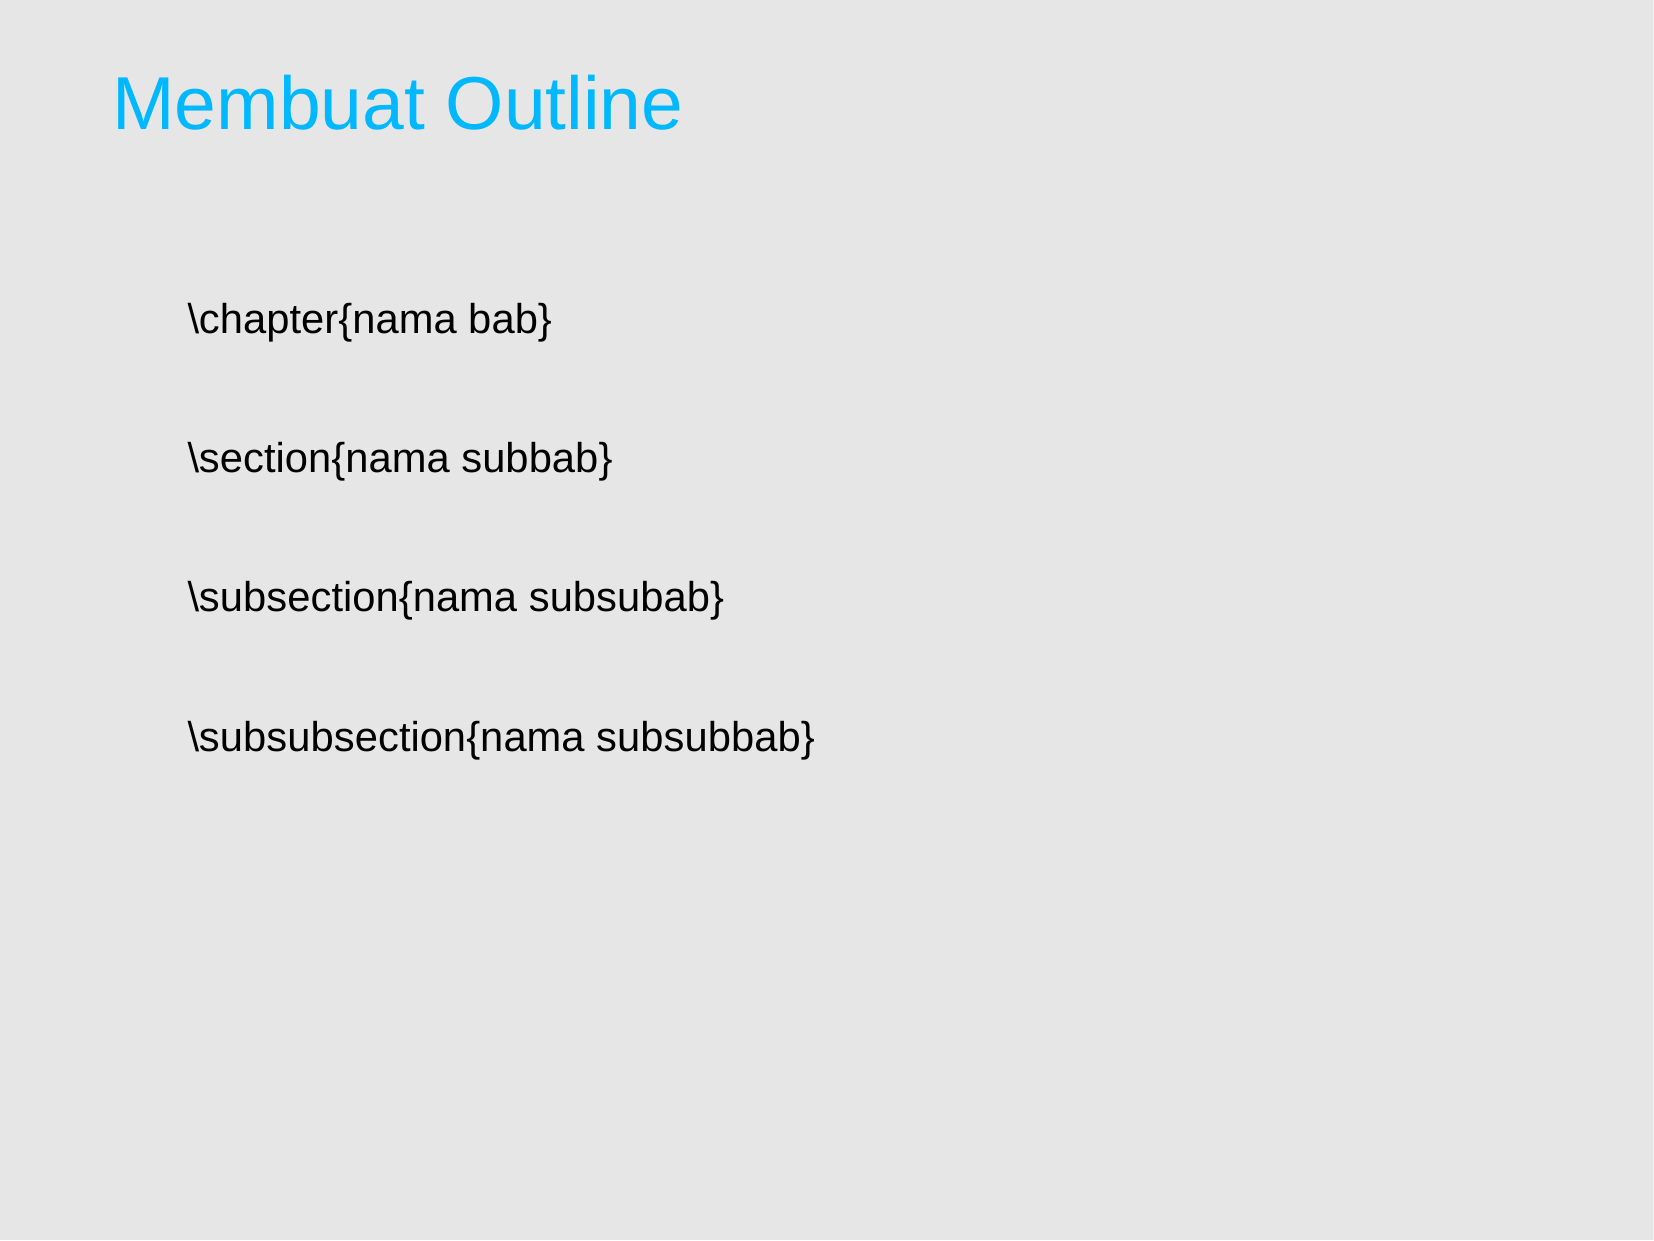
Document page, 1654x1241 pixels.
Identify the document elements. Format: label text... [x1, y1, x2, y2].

title Membuat Outline [112, 56, 1571, 151]
subtitle \chapter{nama bab} \section{nama subbab} \subsection{nama subsubab} \subsubsection{nama subsubbab} [187, 282, 863, 751]
